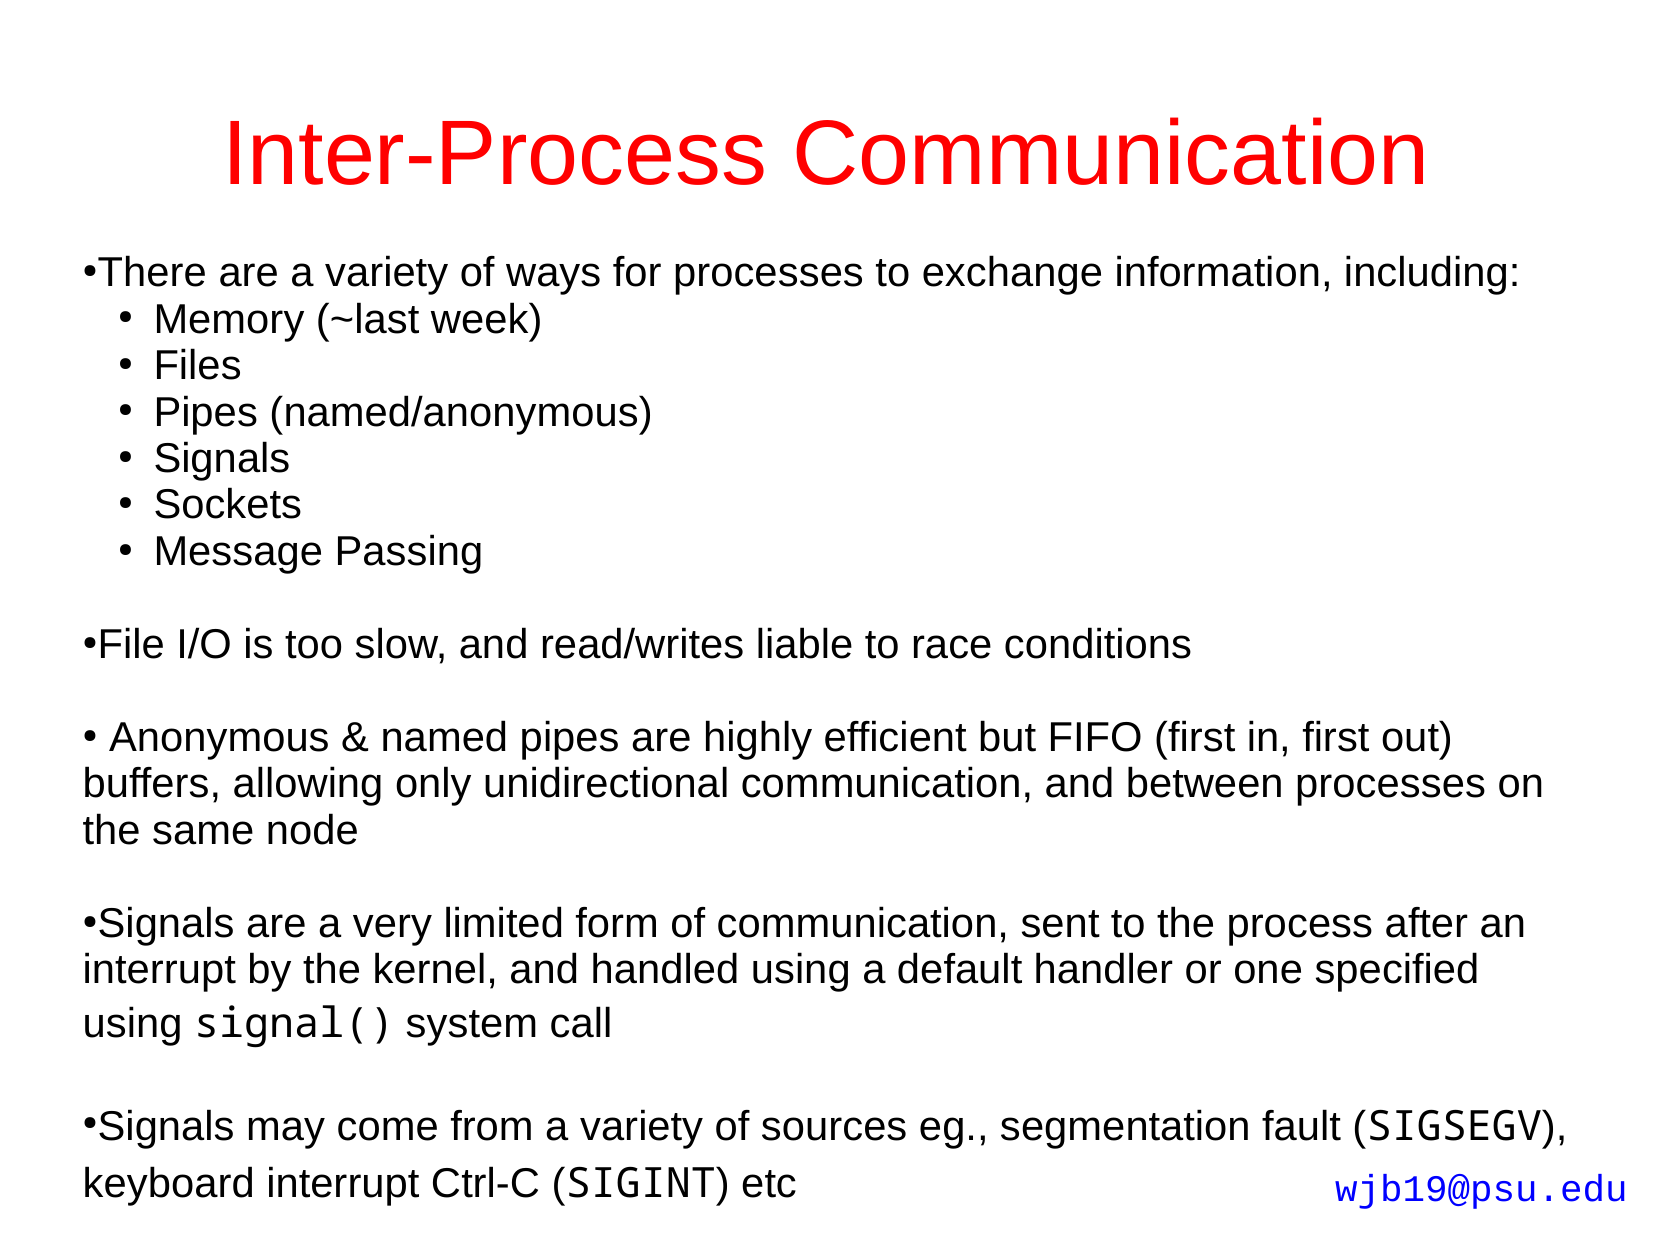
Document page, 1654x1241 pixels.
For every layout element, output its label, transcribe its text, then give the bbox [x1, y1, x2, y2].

text_box wjb19@psu.edu [1320, 1162, 1643, 1220]
title Inter-Process Communication [82, 49, 1571, 248]
subtitle There are a variety of ways for processes to exchange information, including: Memory (~last week) Files Pipes (named/anonymous) Signals Sockets Message Passing File I/O is too slow, and read/writes liable to race conditions Anonymous & named pipes are highly efficient but FIFO (first in, first out) buffers, allowing only unidirectional communication, and between processes on the same node Signals are a very limited form of communication, sent to the process after an interrupt by the kernel, and handled using a default handler or one specified using signal() system call Signals may come from a variety of sources eg., segmentation fault (SIGSEGV), keyboard interrupt Ctrl-C (SIGINT) etc [82, 248, 1571, 1239]
